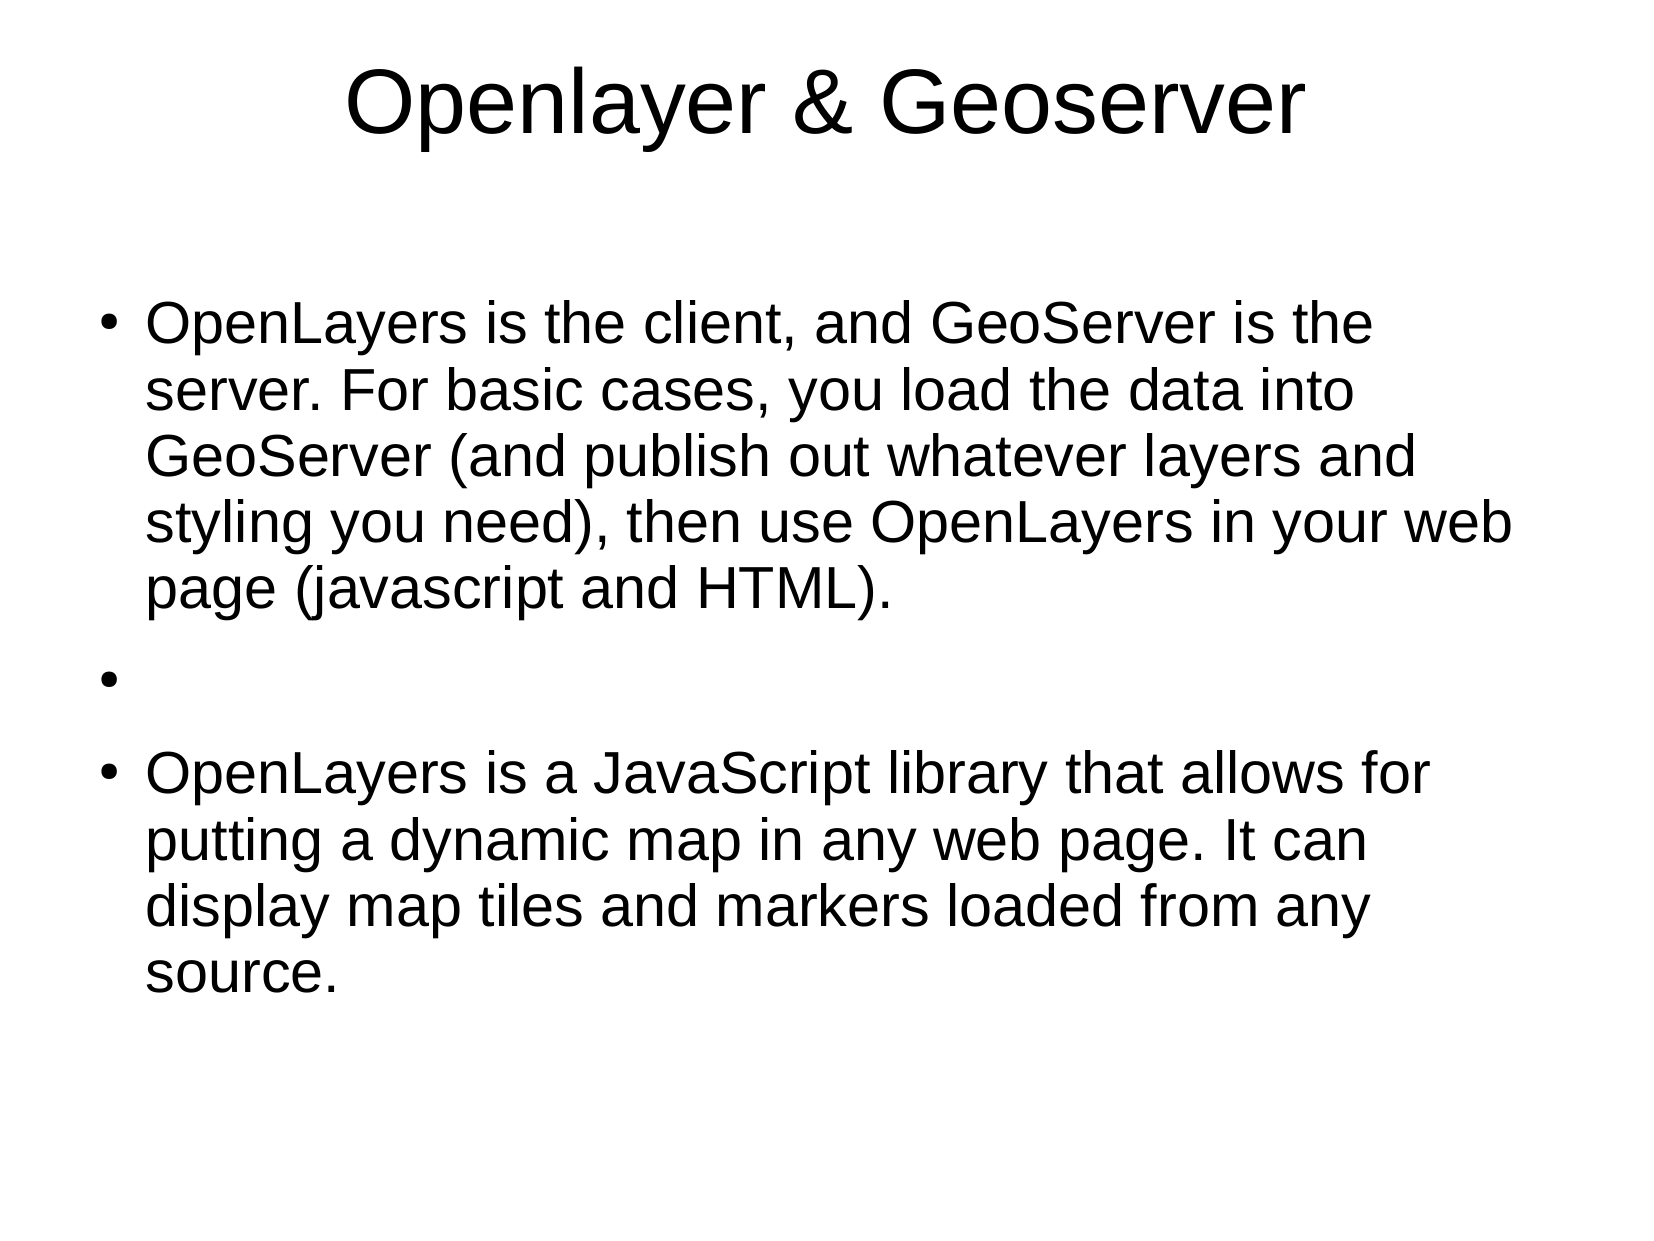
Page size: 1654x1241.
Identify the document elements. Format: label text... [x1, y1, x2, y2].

title Openlayer & Geoserver [82, 49, 1571, 257]
list OpenLayers is the client, and GeoServer is the server. For basic cases, you load the data into GeoServer (and publish out whatever layers and styling you need), then use OpenLayers in your web page (javascript and HTML). OpenLayers is a JavaScript library that allows for putting a dynamic map in any web page. It can display map tiles and markers loaded from any source. [82, 290, 1571, 1010]
